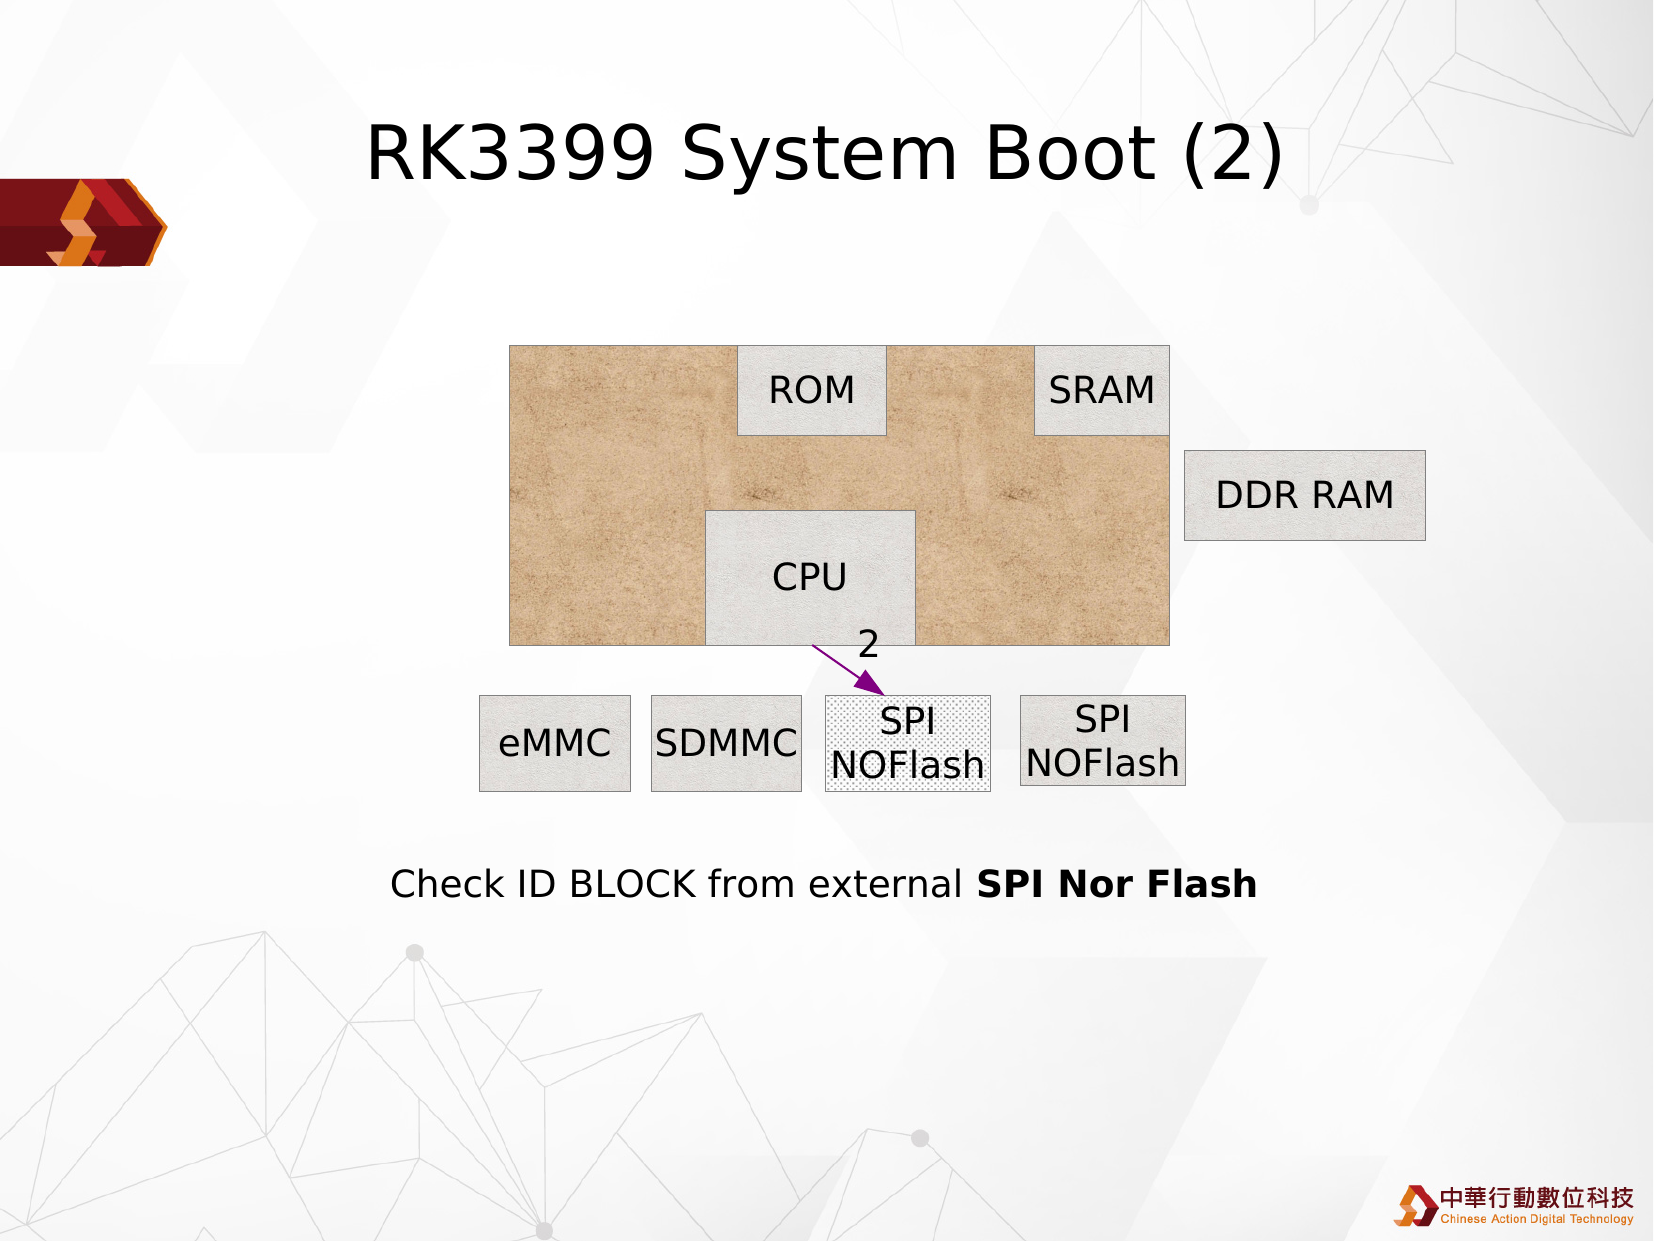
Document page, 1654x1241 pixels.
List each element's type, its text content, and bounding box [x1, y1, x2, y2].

text_box 2 [842, 615, 903, 675]
text_box Check ID BLOCK from external SPI Nor Flash [375, 855, 1336, 958]
title RK3399 System Boot (2) [82, 49, 1570, 257]
text_box SRAM [1034, 345, 1170, 436]
text_box SDMMC [651, 695, 802, 792]
text_box ROM [737, 345, 887, 436]
text_box DDR RAM [1184, 450, 1426, 541]
text_box CPU [705, 510, 916, 646]
text_box eMMC [479, 695, 631, 792]
text_box [509, 345, 1170, 646]
text_box SPI NOFlash [1020, 695, 1186, 786]
picture [0, 0, 1654, 1241]
text_box SPI NOFlash [825, 695, 991, 792]
